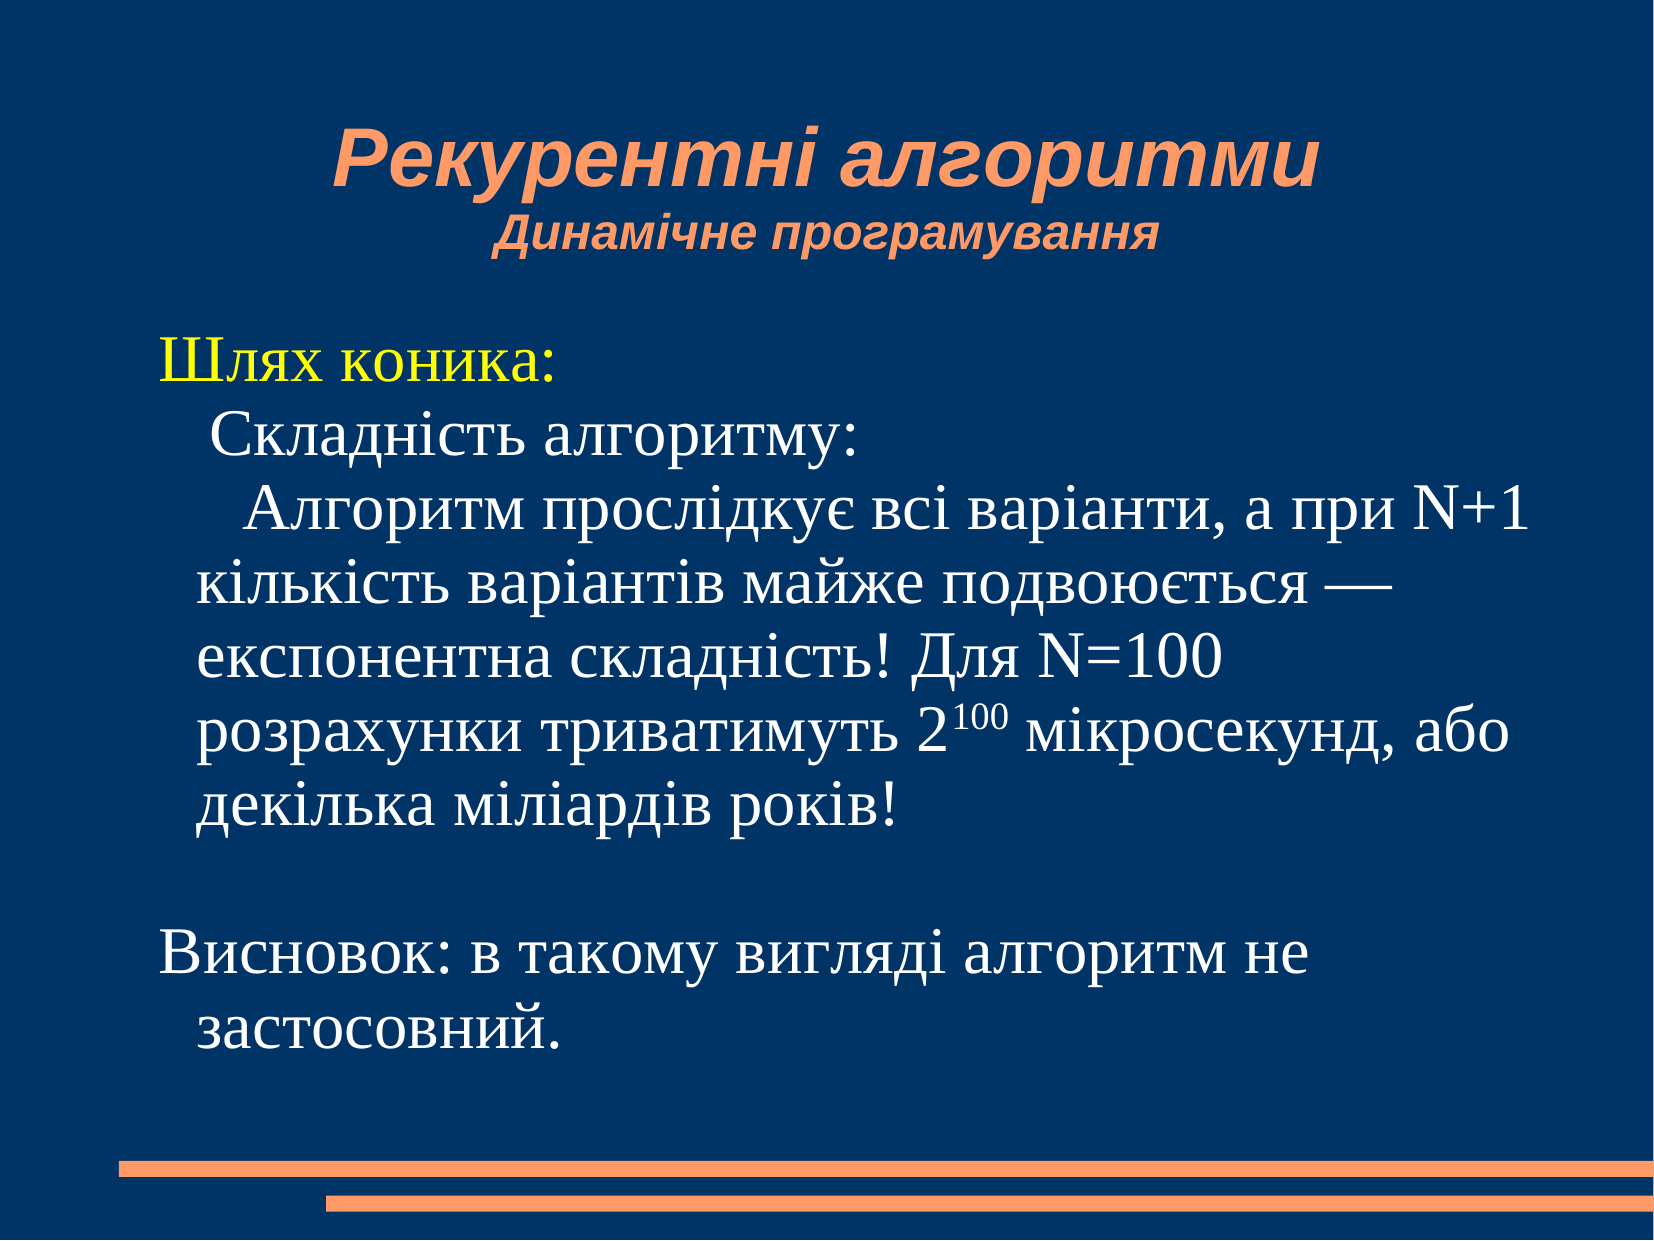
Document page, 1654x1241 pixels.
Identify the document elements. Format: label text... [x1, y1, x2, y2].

title Рекурентні алгоритми Динамічне програмування [121, 46, 1534, 325]
list Шлях коника: Складність алгоритму: Алгоритм прослідкує всі варіанти, а при N+1 кількість варіантів майже подвоюється — експонентна складність! Для N=100 розрахунки триватимуть 2100 мікросекунд, або декілька міліардів років! Висновок: в такому вигляді алгоритм не застосовний. [121, 322, 1561, 1132]
